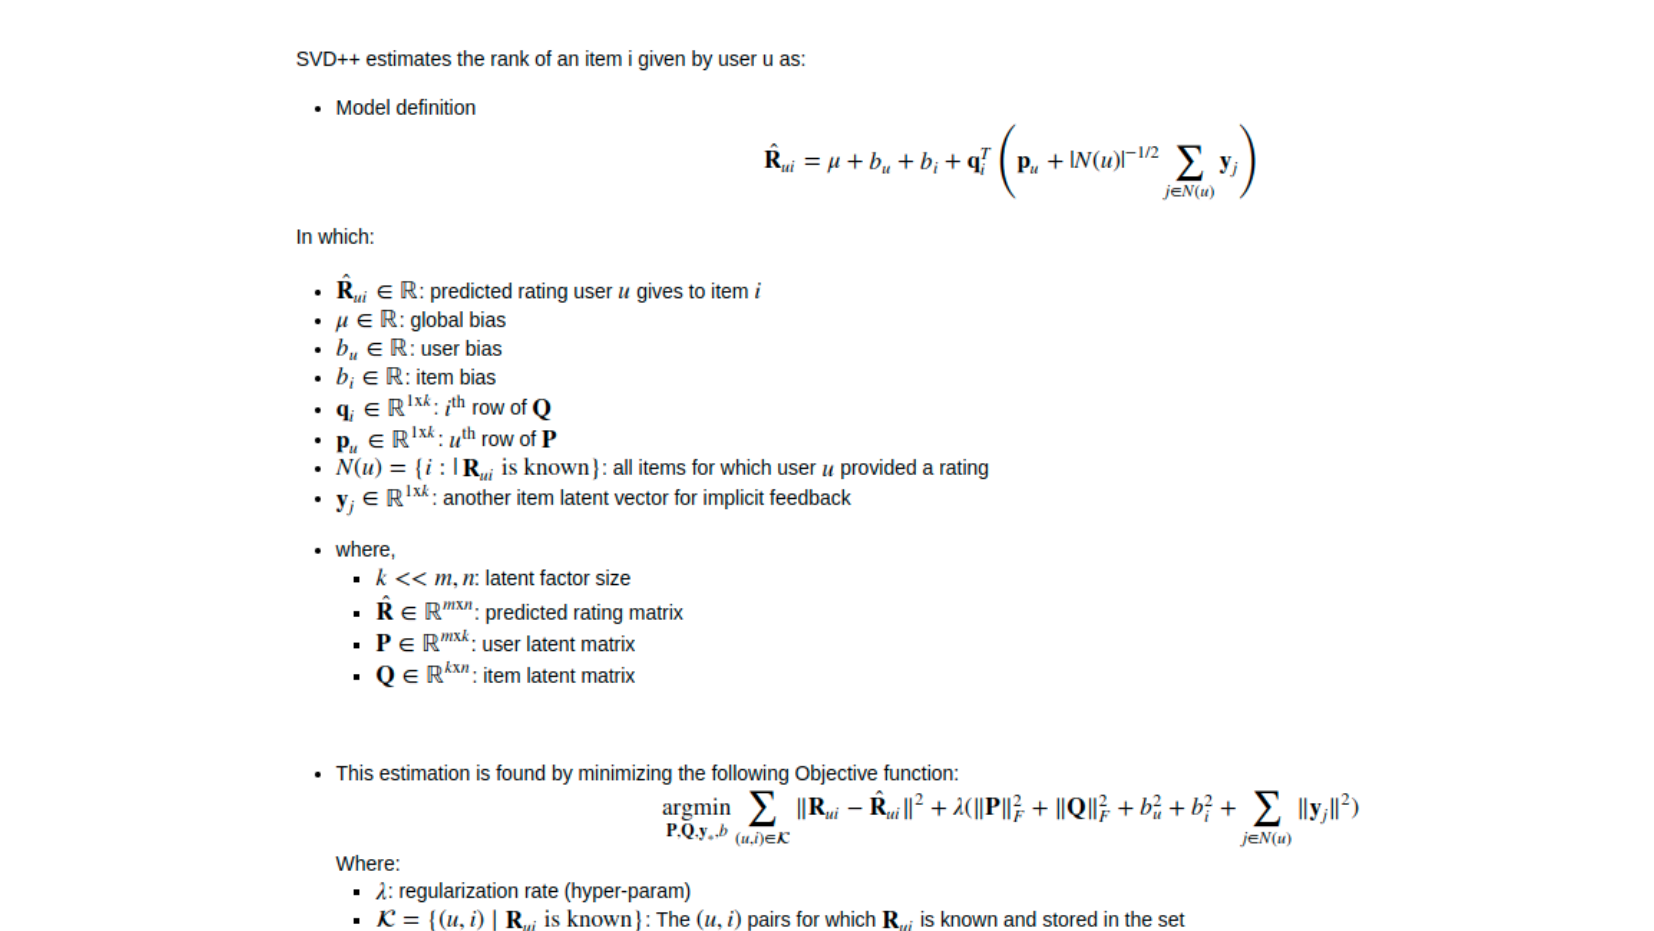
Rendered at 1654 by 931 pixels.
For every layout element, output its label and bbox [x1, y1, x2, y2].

picture [275, 26, 1418, 931]
